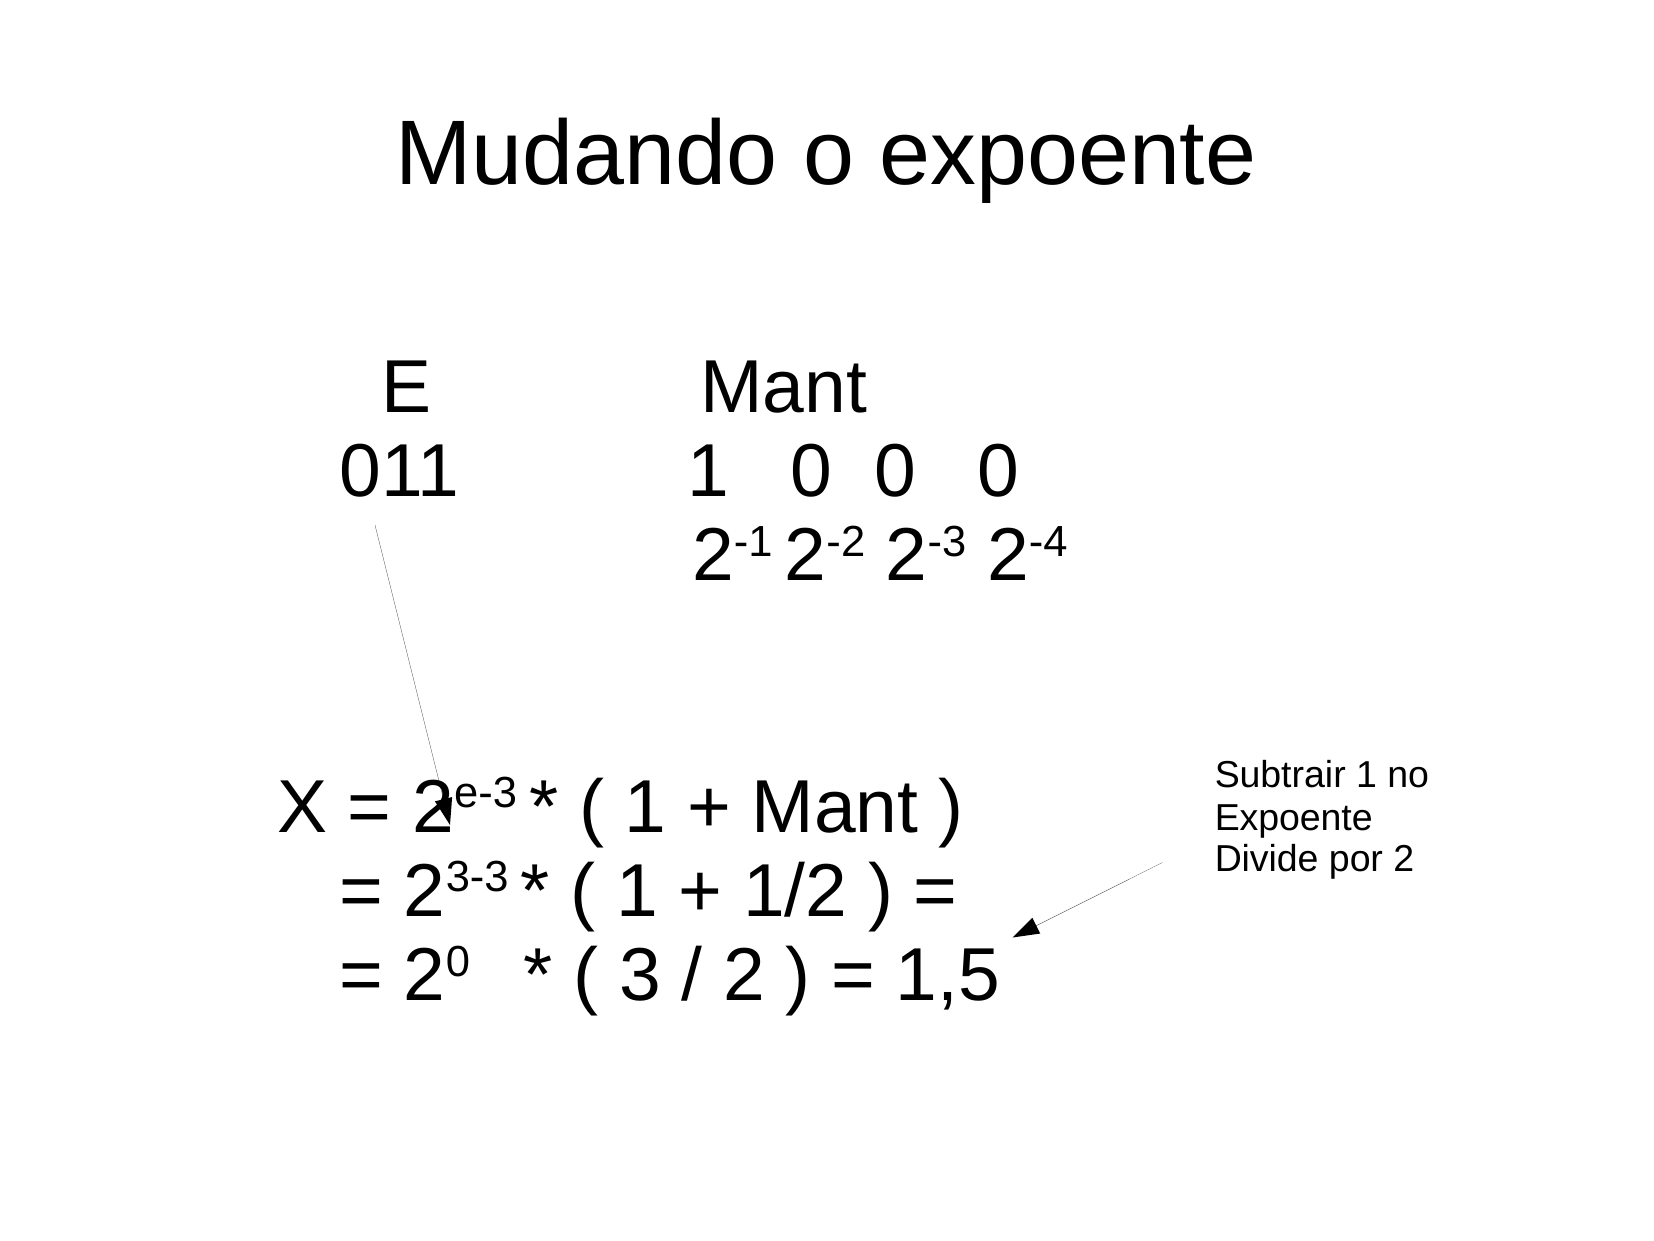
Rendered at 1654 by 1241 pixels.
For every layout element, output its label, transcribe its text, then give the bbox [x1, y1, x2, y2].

title Mudando o expoente [82, 49, 1571, 257]
text_box Subtrair 1 no Expoente Divide por 2 [1200, 746, 1445, 888]
text_box E Mant 011 1 0 0 0 2-1 2-2 2-3 2-4 X = 2e-3 * ( 1 + Mant ) = 23-3 * ( 1 + 1/2 ) = = 20 * ( 3 / 2 ) = 1,5 [262, 337, 1083, 1241]
